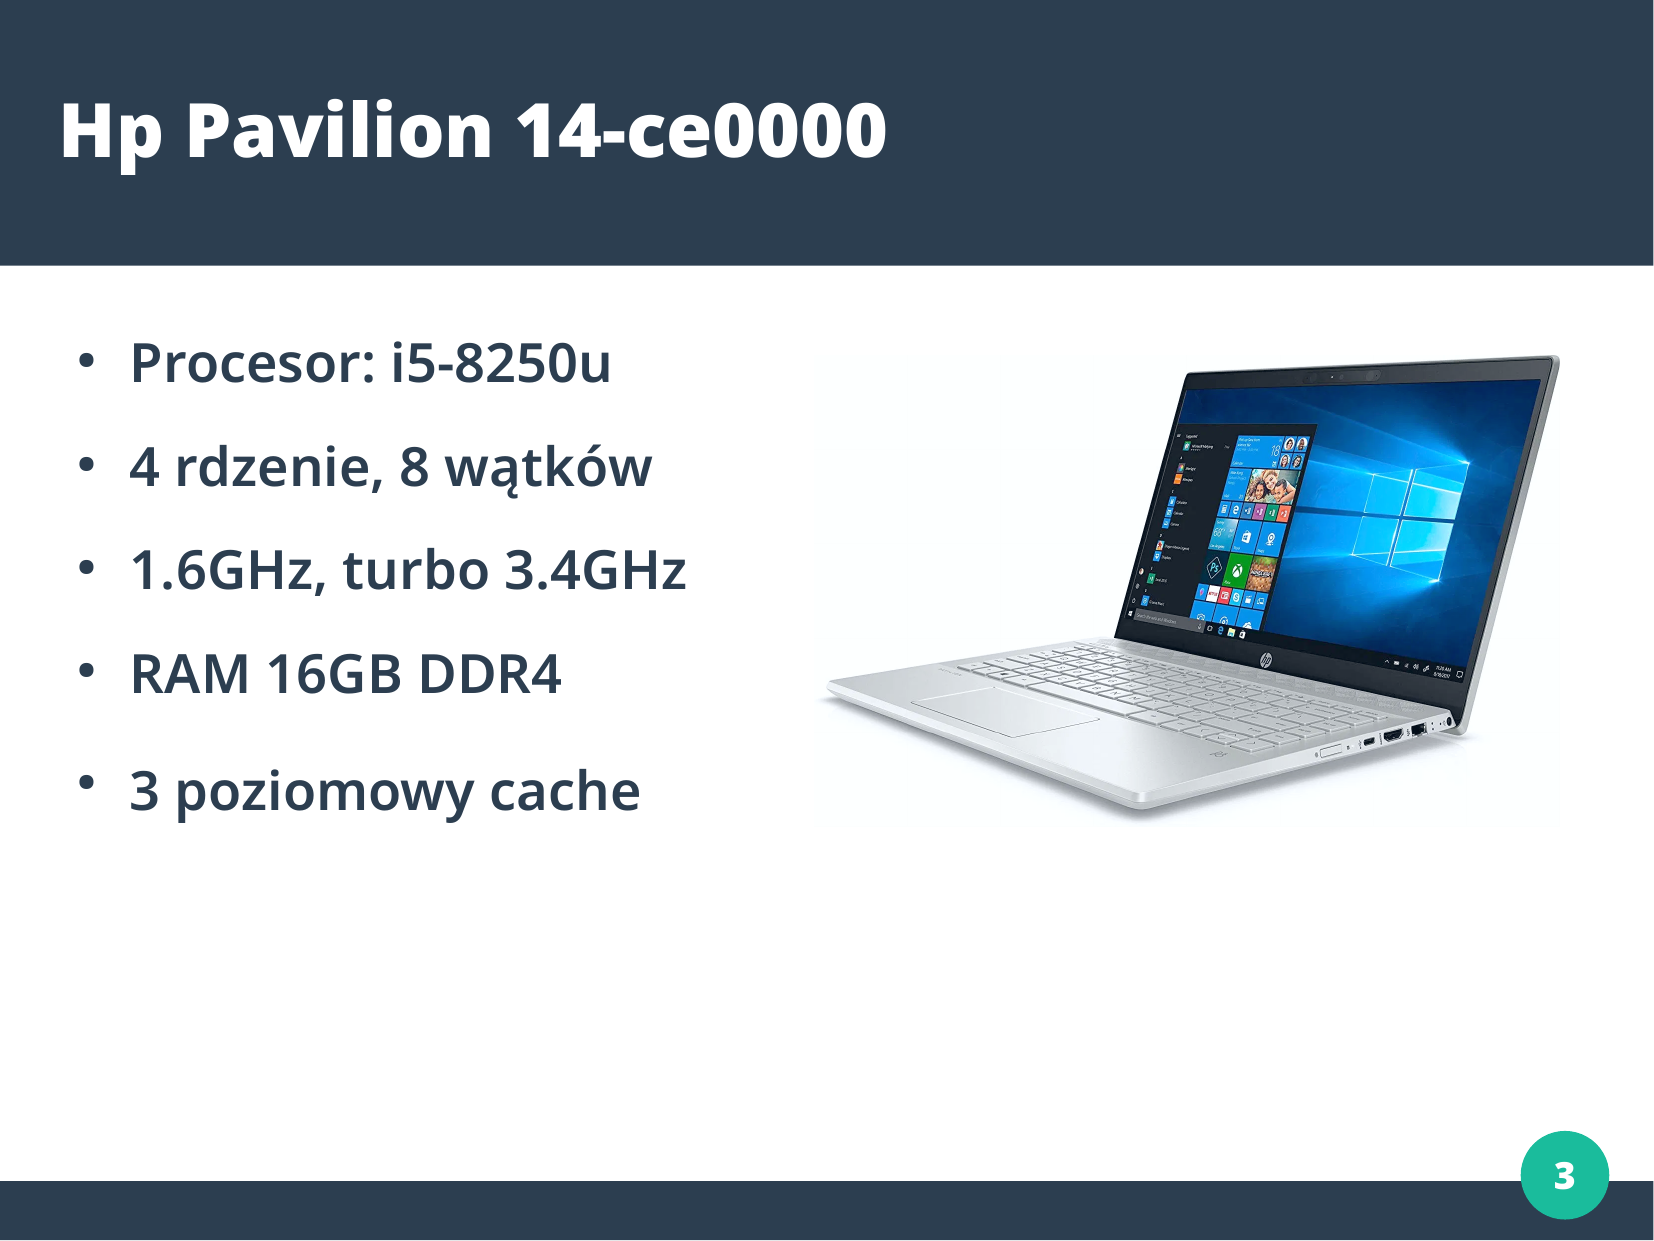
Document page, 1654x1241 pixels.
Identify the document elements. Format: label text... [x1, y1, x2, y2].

title Hp Pavilion 14-ce0000 [59, 49, 1595, 207]
list Procesor: i5-8250u 4 rdzenie, 8 wątków 1.6GHz, turbo 3.4GHz RAM 16GB DDR4 3 poziomowy cache [59, 324, 1595, 1152]
